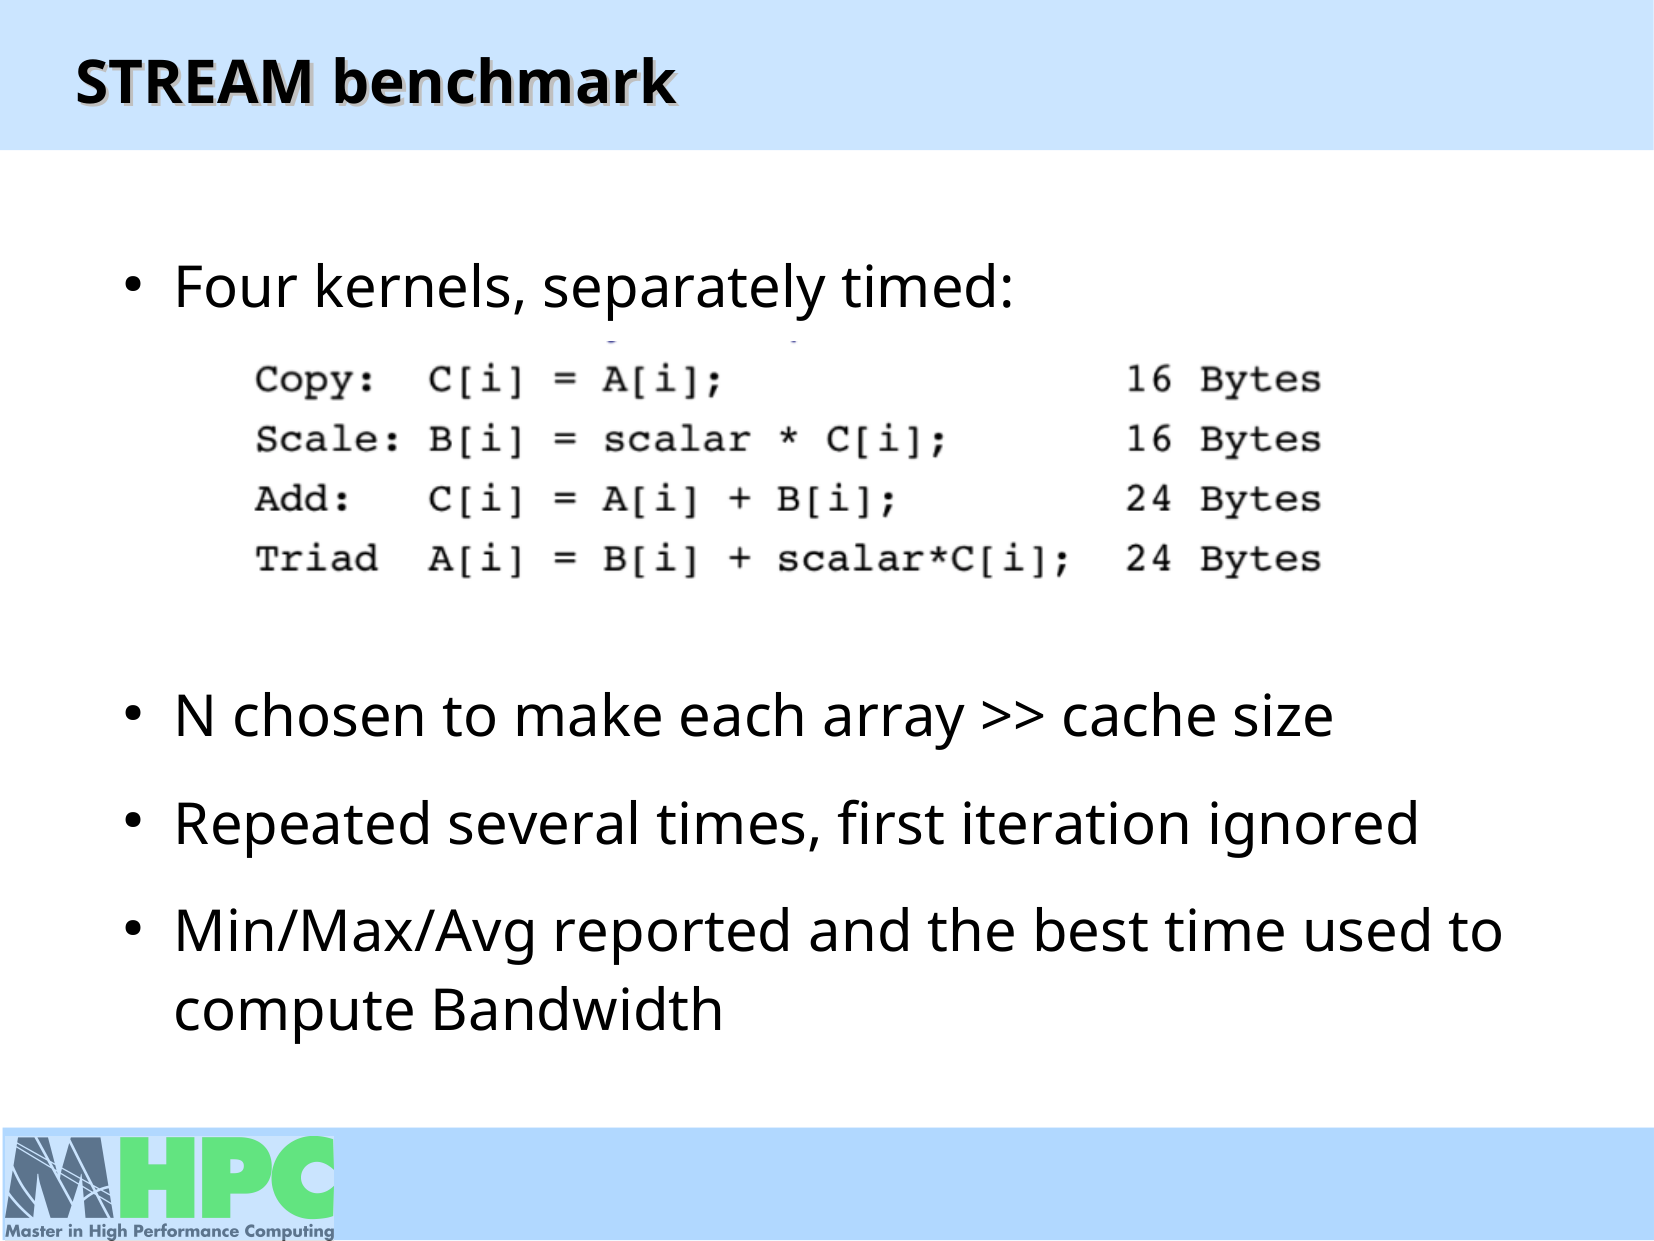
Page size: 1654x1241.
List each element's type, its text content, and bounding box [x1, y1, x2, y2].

list Four kernels, separately timed: N chosen to make each array >> cache size Repeated several times, first iteration ignored Min/Max/Avg reported and the best time used to compute Bandwidth [78, 245, 1606, 1051]
picture [213, 341, 1366, 601]
title STREAM benchmark [75, 0, 1421, 184]
